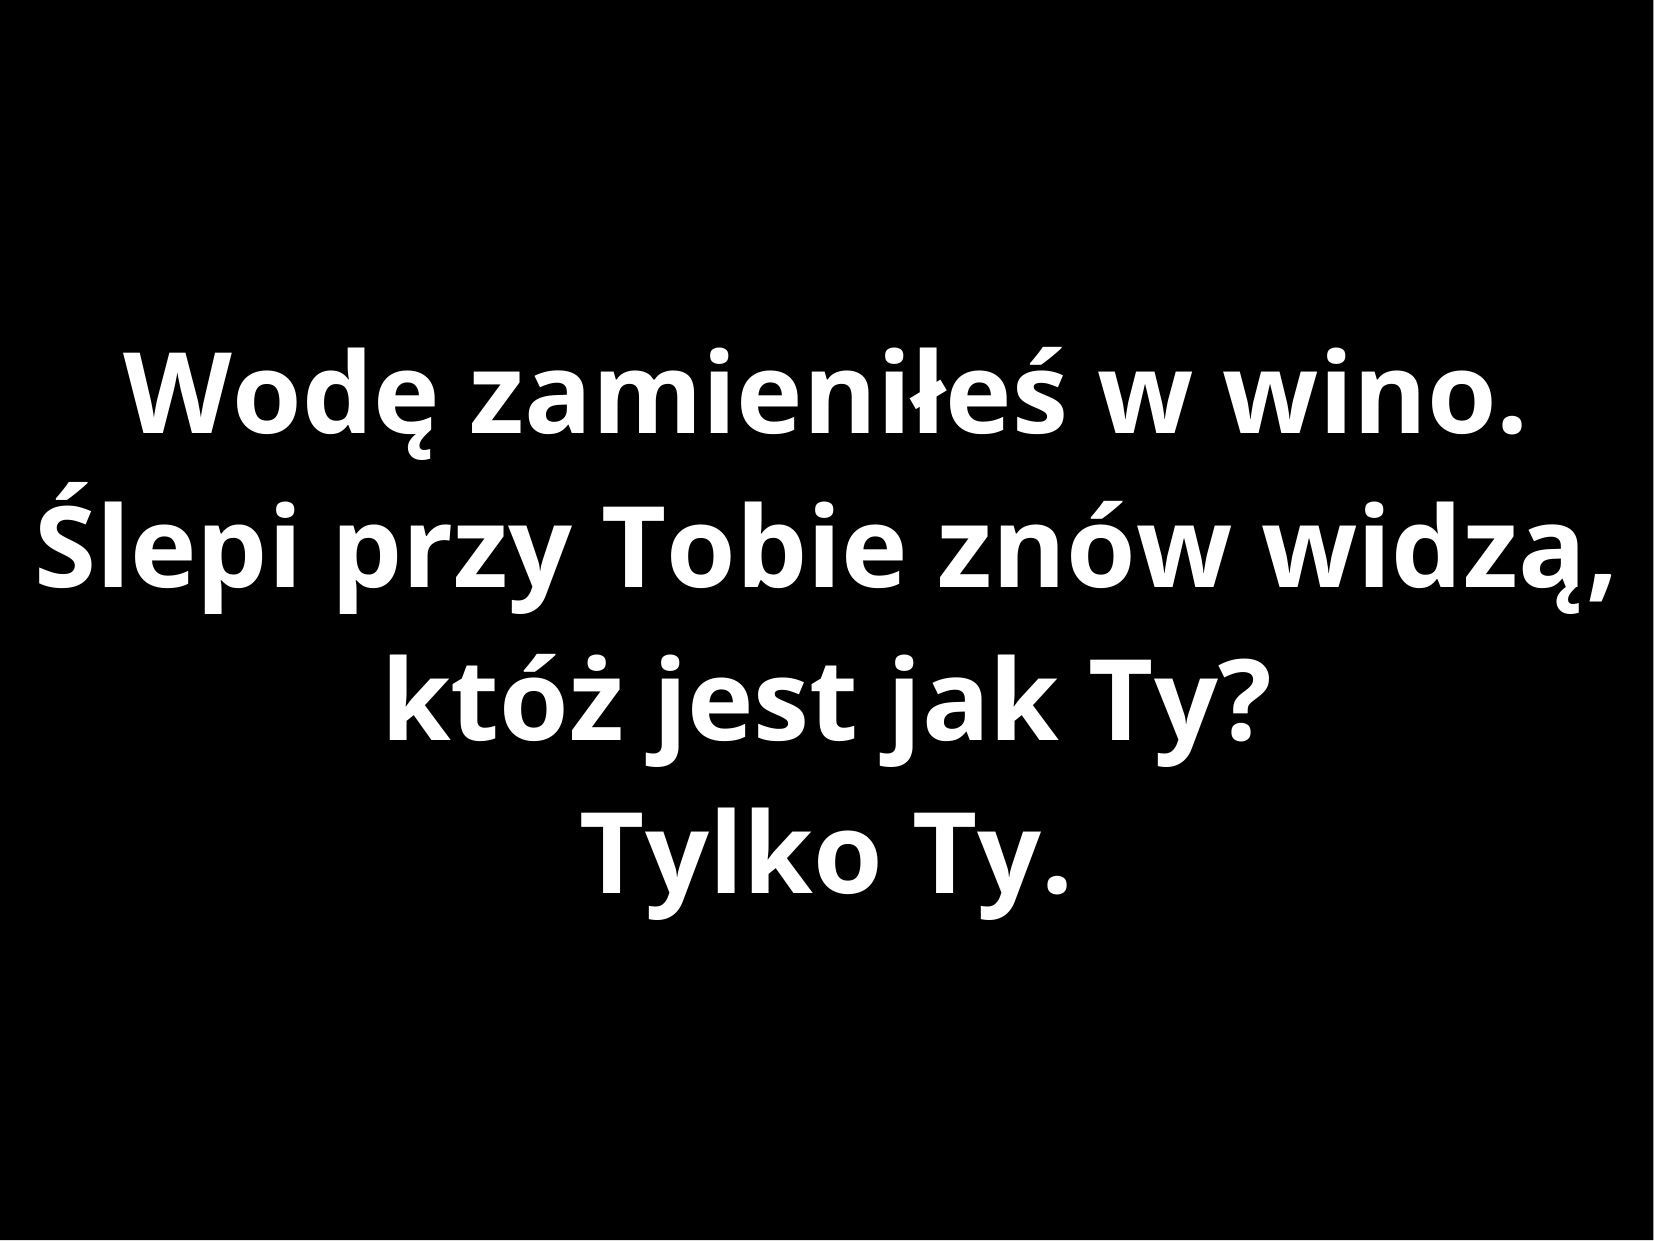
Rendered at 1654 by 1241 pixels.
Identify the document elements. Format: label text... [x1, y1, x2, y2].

title Wodę zamieniłeś w wino. Ślepi przy Tobie znów widzą, któż jest jak Ty? Tylko Ty. [0, 0, 1654, 1241]
